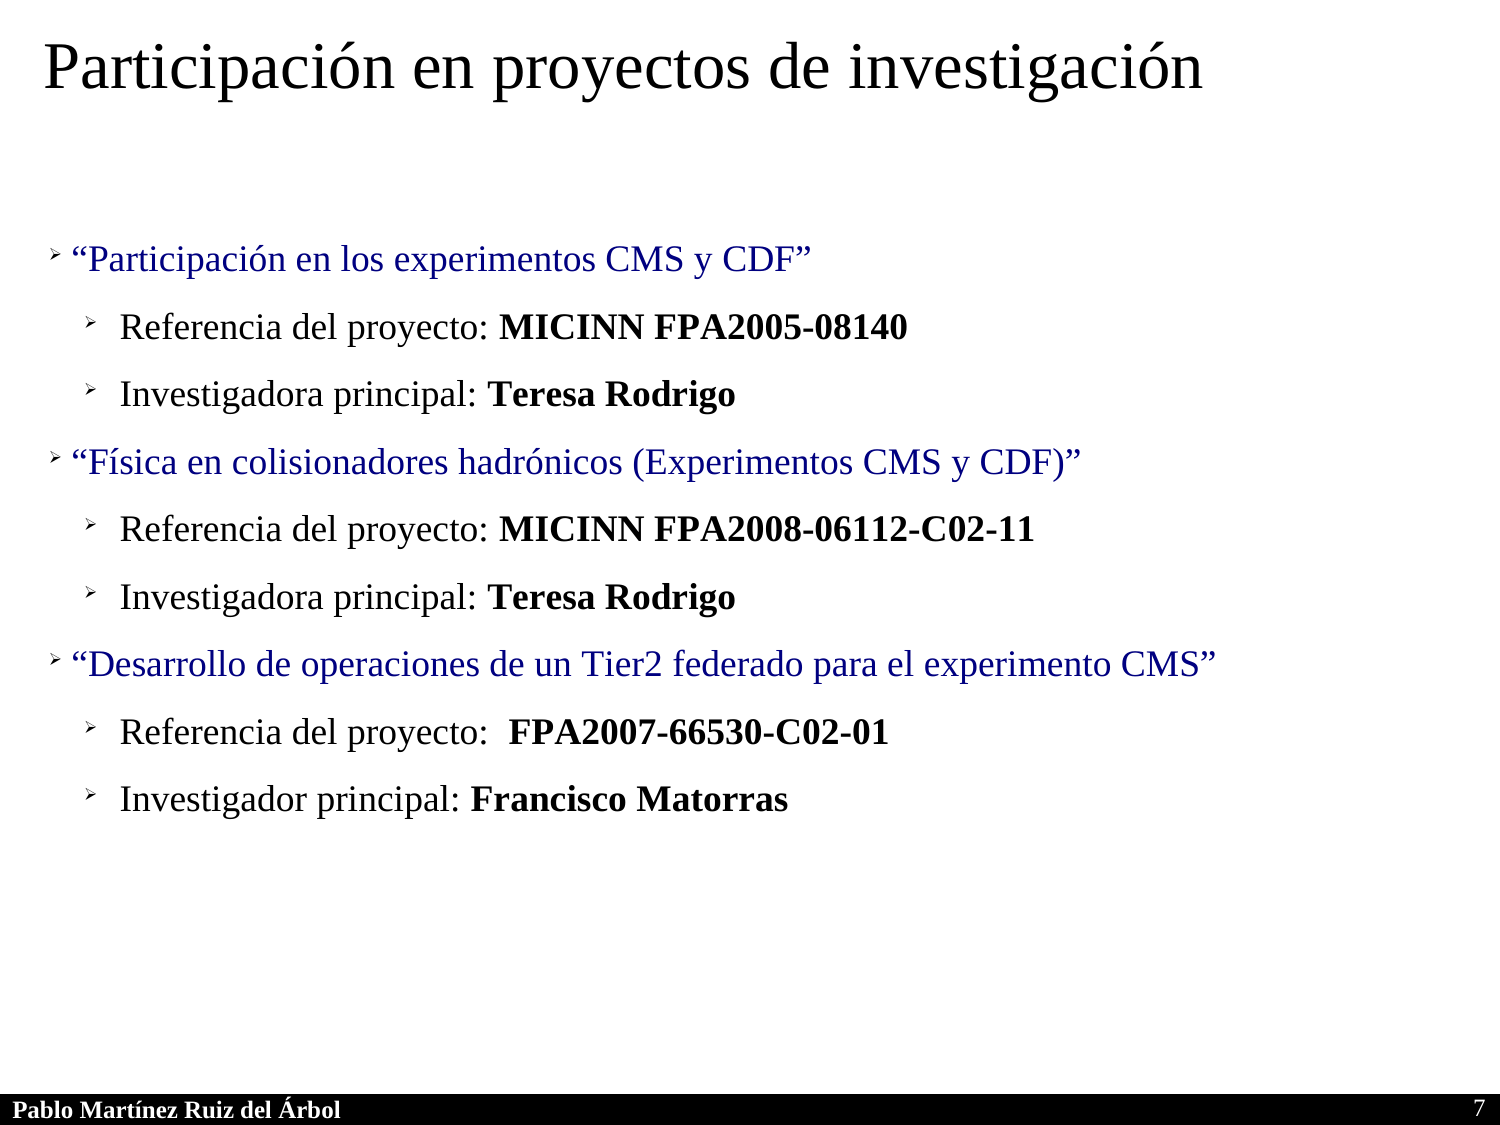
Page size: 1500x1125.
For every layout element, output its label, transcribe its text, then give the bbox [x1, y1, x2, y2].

text_box “Participación en los experimentos CMS y CDF” Referencia del proyecto: MICINN FPA2005-08140 Investigadora principal: Teresa Rodrigo “Física en colisionadores hadrónicos (Experimentos CMS y CDF)” Referencia del proyecto: MICINN FPA2008-06112-C02-11 Investigadora principal: Teresa Rodrigo “Desarrollo de operaciones de un Tier2 federado para el experimento CMS” Referencia del proyecto: FPA2007-66530-C02-01 Investigador principal: Francisco Matorras [29, 199, 1500, 942]
text_box Participación en proyectos de investigación [0, 12, 1276, 121]
